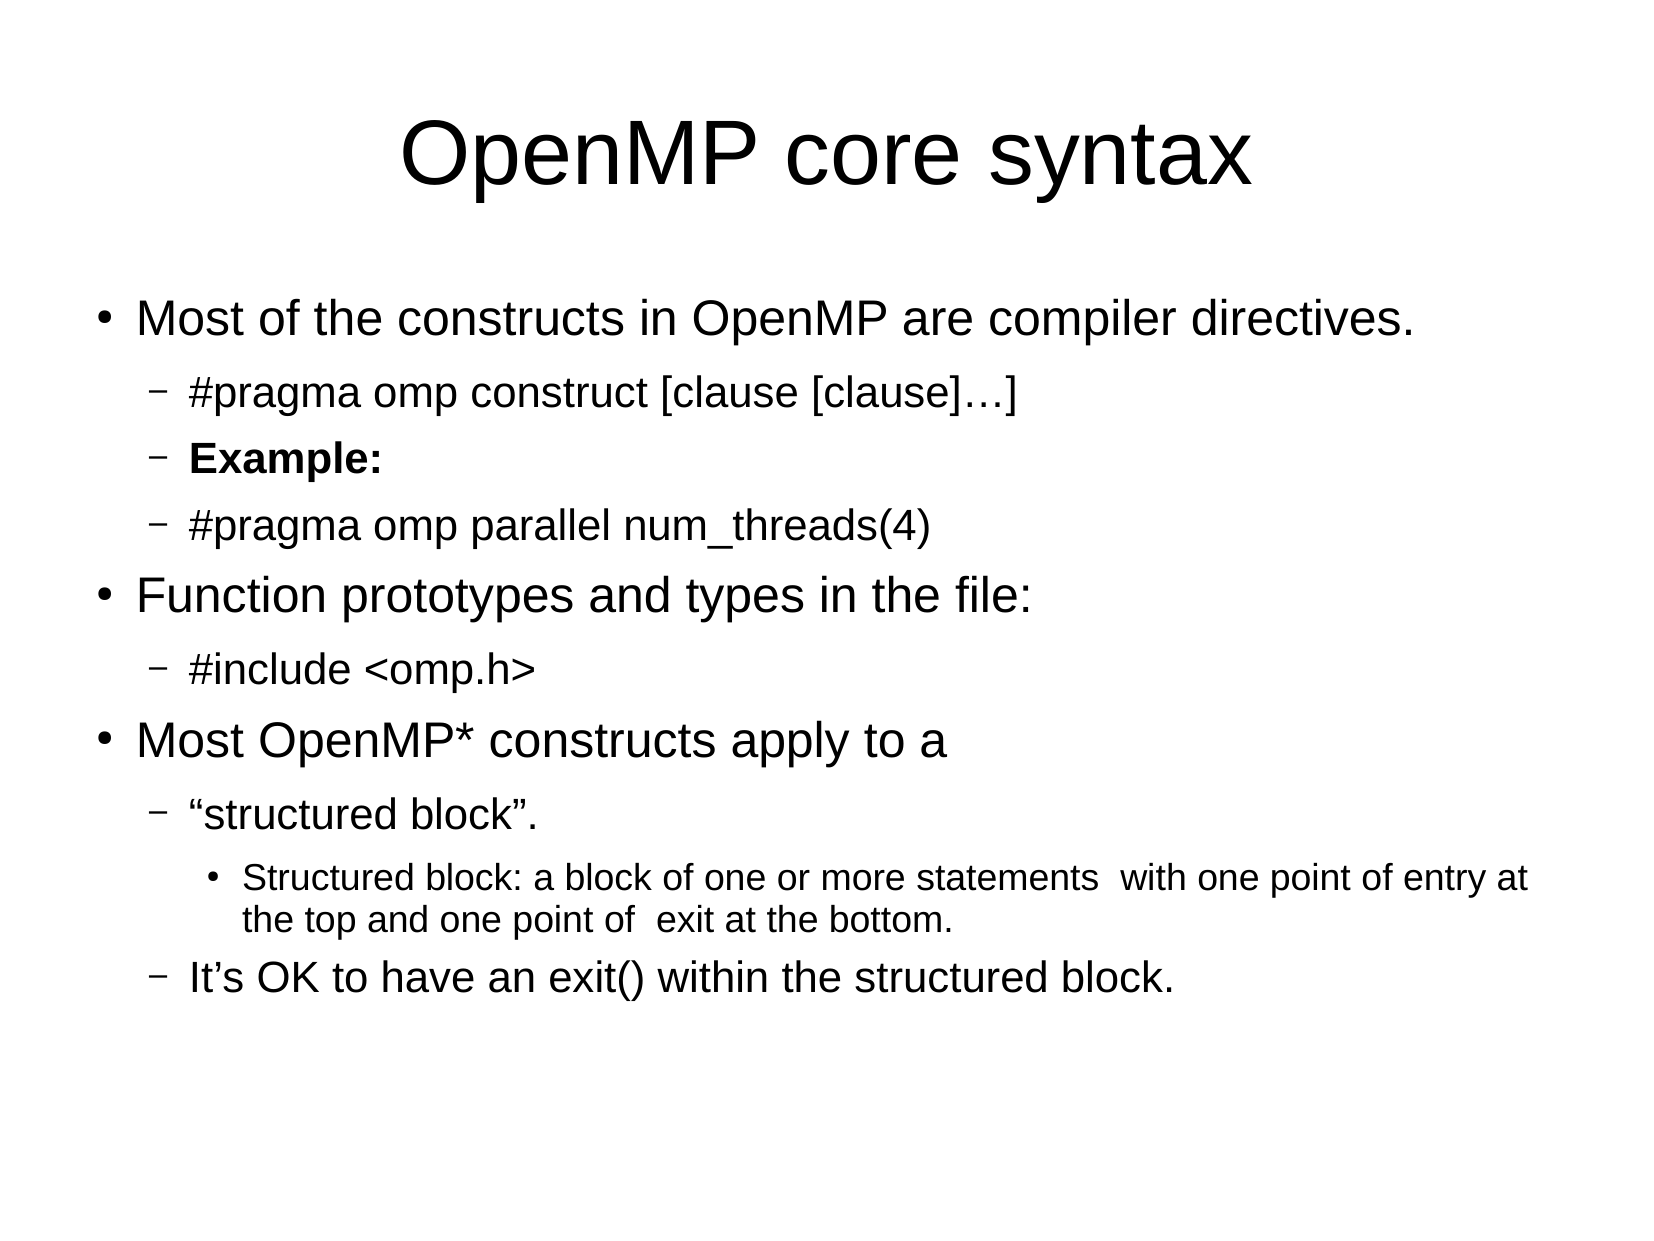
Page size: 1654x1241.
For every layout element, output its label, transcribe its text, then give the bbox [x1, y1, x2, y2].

list Most of the constructs in OpenMP are compiler directives. #pragma omp construct [clause [clause]…] Example: #pragma omp parallel num_threads(4) Function prototypes and types in the file: #include <omp.h> Most OpenMP* constructs apply to a “structured block”. Structured block: a block of one or more statements with one point of entry at the top and one point of exit at the bottom.  It’s OK to have an exit() within the structured block. [82, 290, 1538, 1010]
title OpenMP core syntax [82, 49, 1571, 257]
